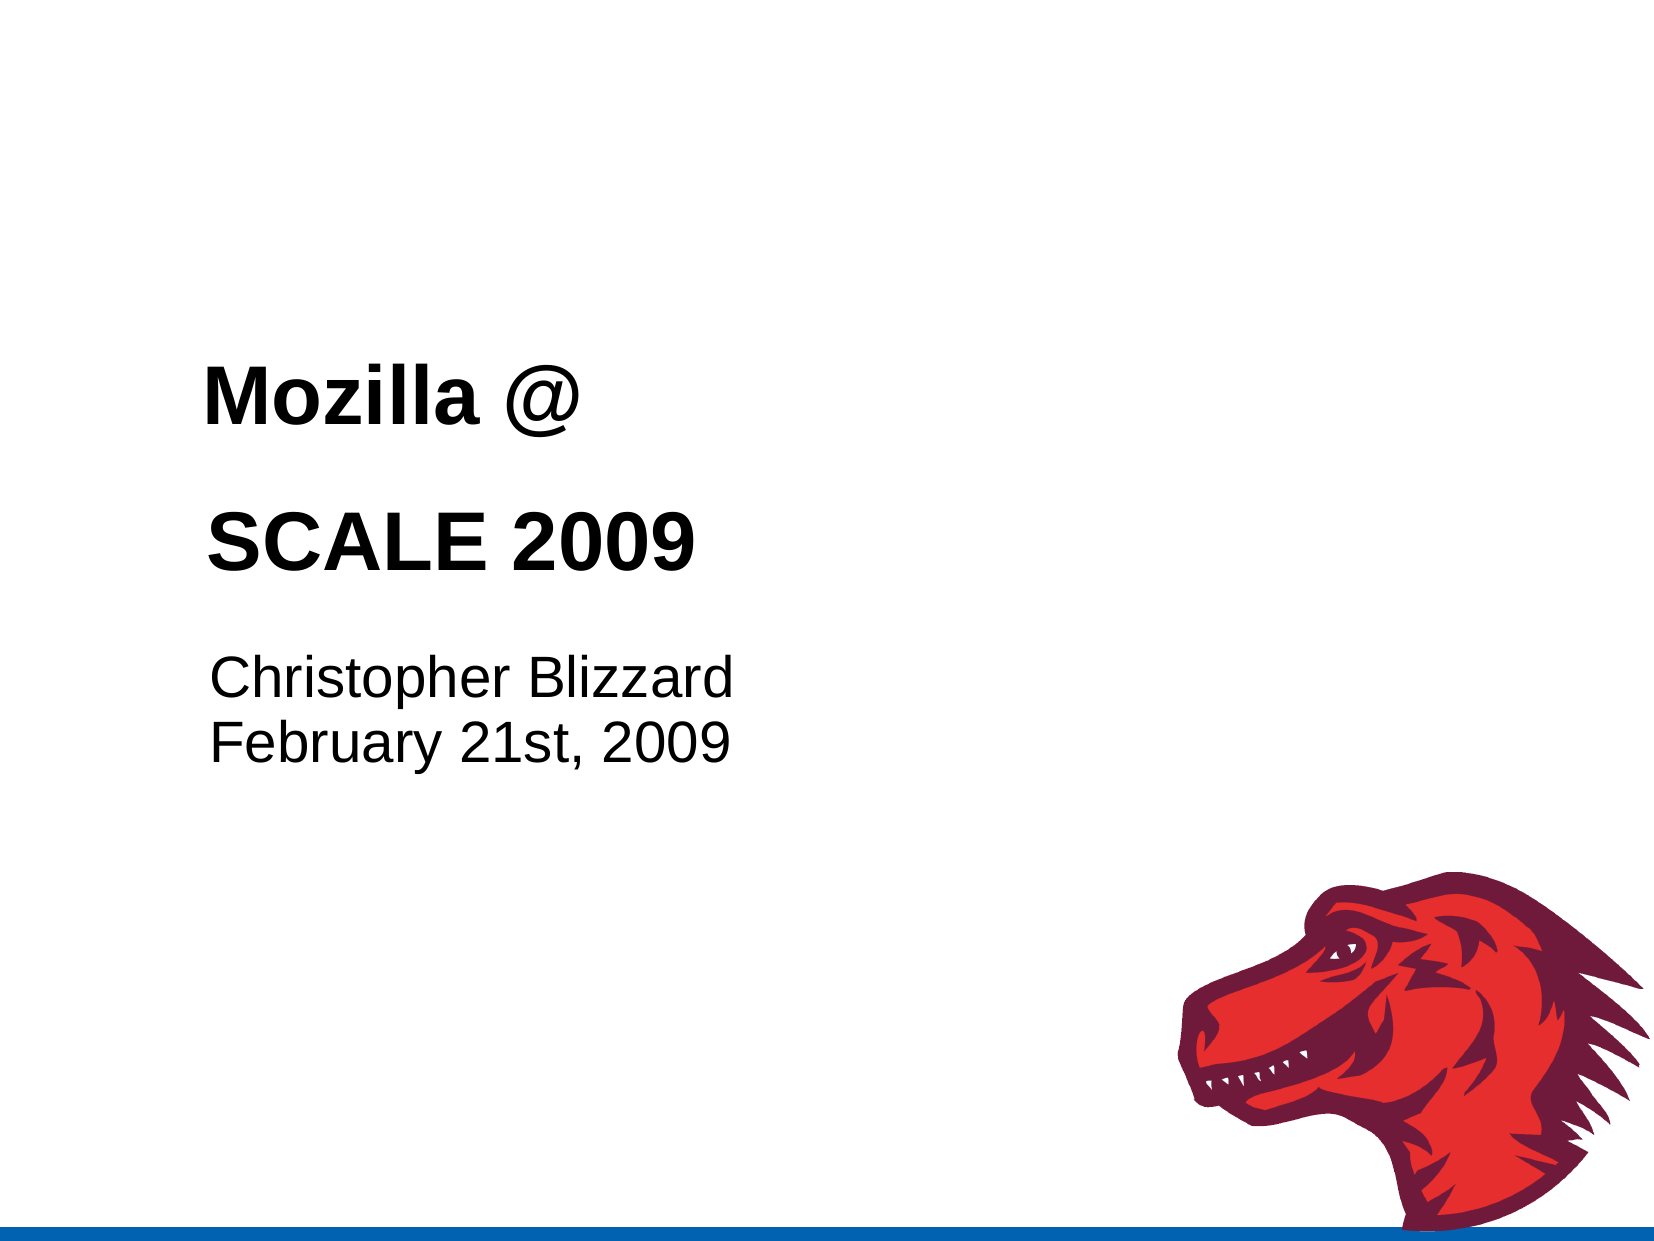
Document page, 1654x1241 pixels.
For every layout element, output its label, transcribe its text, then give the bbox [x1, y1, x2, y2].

text_box Mozilla @ [187, 342, 600, 451]
text_box SCALE 2009 [192, 487, 712, 596]
text_box Christopher Blizzard February 21st, 2009 [194, 637, 750, 783]
picture [1171, 872, 1654, 1241]
